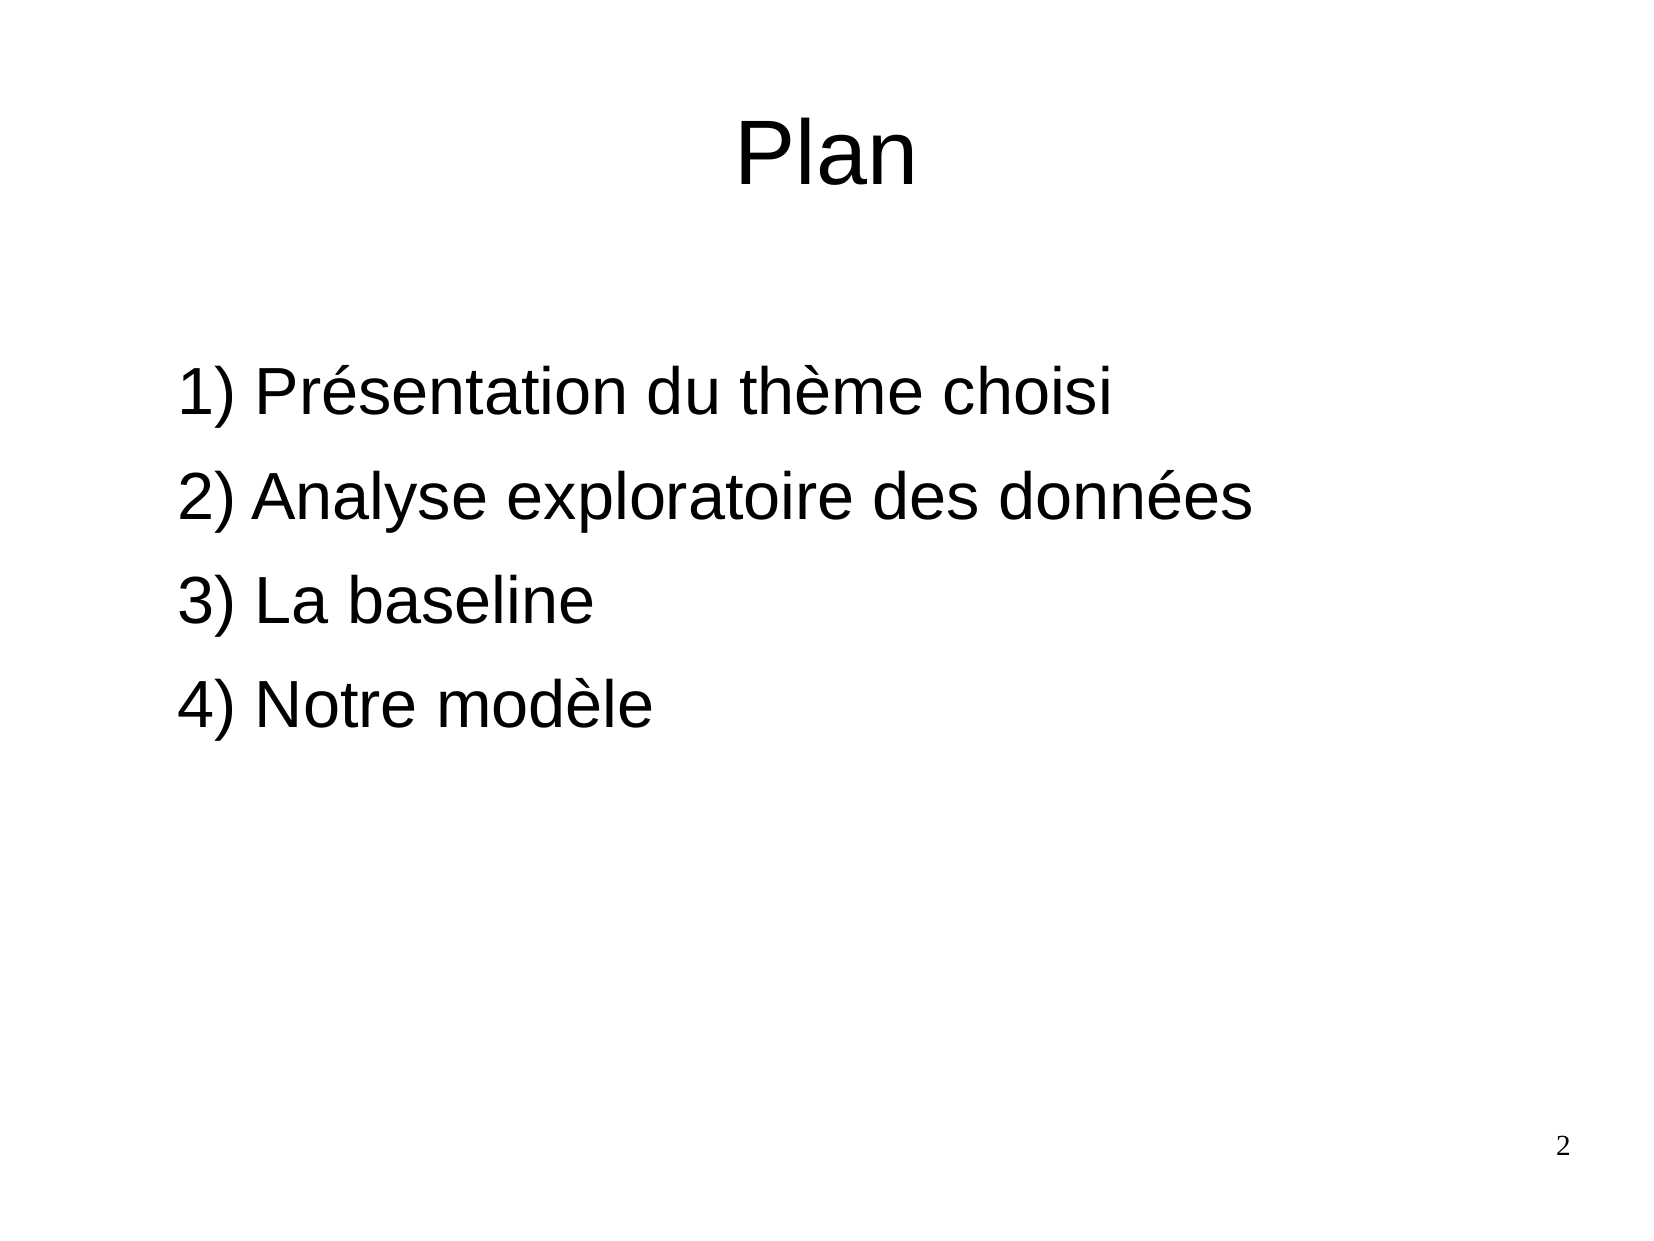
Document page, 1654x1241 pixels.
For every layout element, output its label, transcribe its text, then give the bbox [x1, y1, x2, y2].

title Plan [82, 49, 1571, 257]
list 1) Présentation du thème choisi 2) Analyse exploratoire des données 3) La baseline 4) Notre modèle [106, 354, 1595, 1173]
